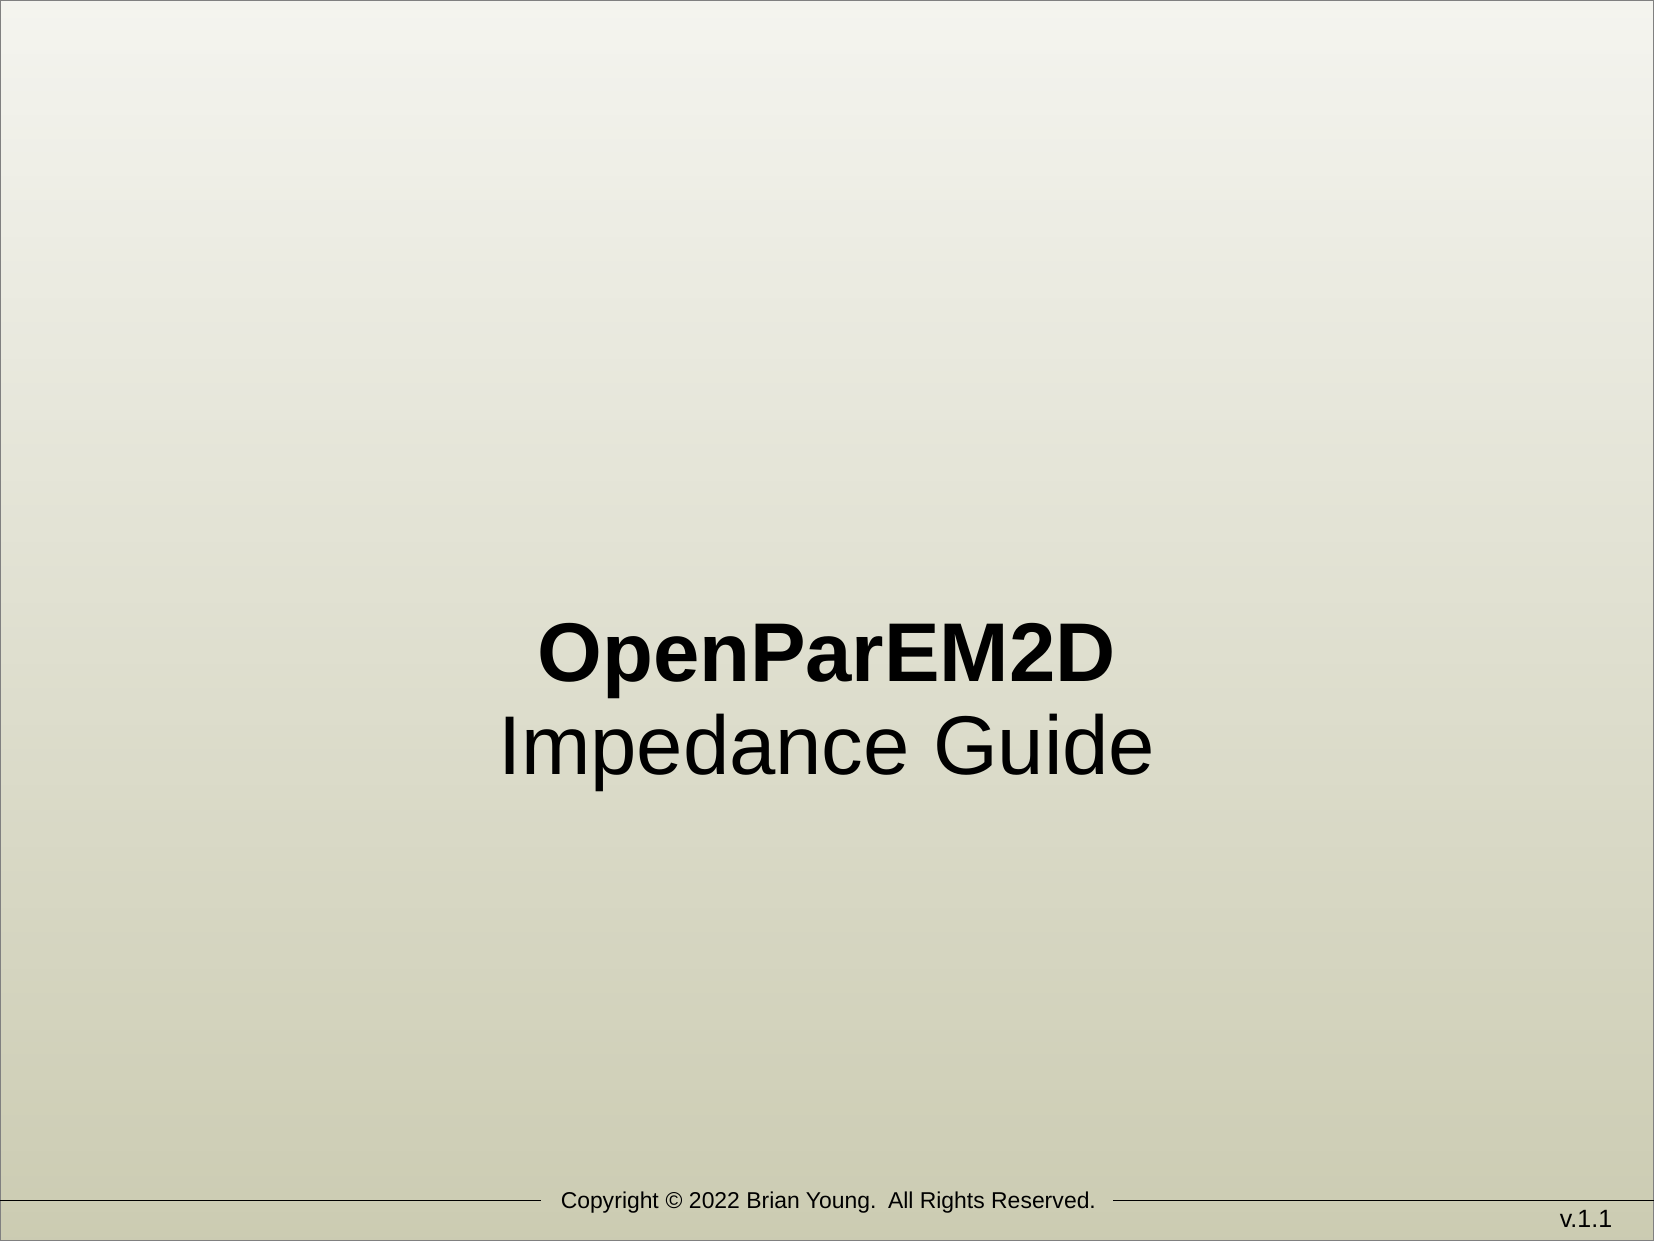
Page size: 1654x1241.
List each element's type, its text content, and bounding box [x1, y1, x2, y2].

text_box v.1.1 [1545, 1197, 1628, 1241]
subtitle OpenParEM2D Impedance Guide [82, 49, 1571, 1109]
